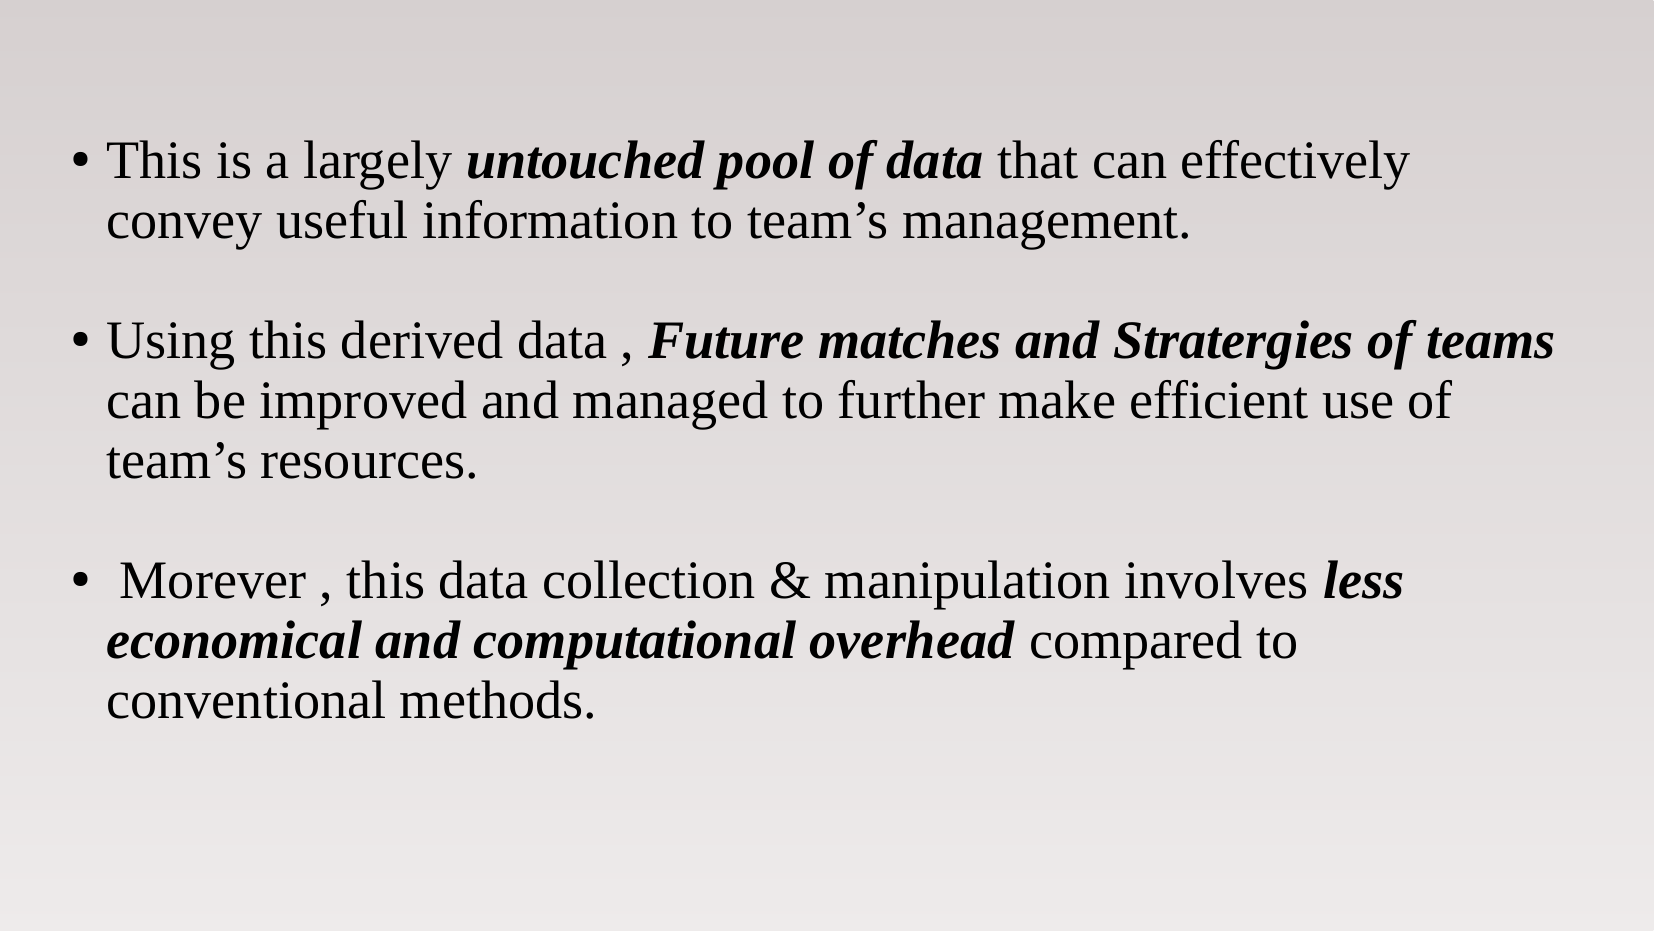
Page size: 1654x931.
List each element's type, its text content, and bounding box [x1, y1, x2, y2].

subtitle This is a largely untouched pool of data that can effectively convey useful information to team’s management. Using this derived data , Future matches and Stratergies of teams can be improved and managed to further make efficient use of team’s resources. Morever , this data collection & manipulation involves less economical and computational overhead compared to conventional methods. [70, 0, 1559, 792]
